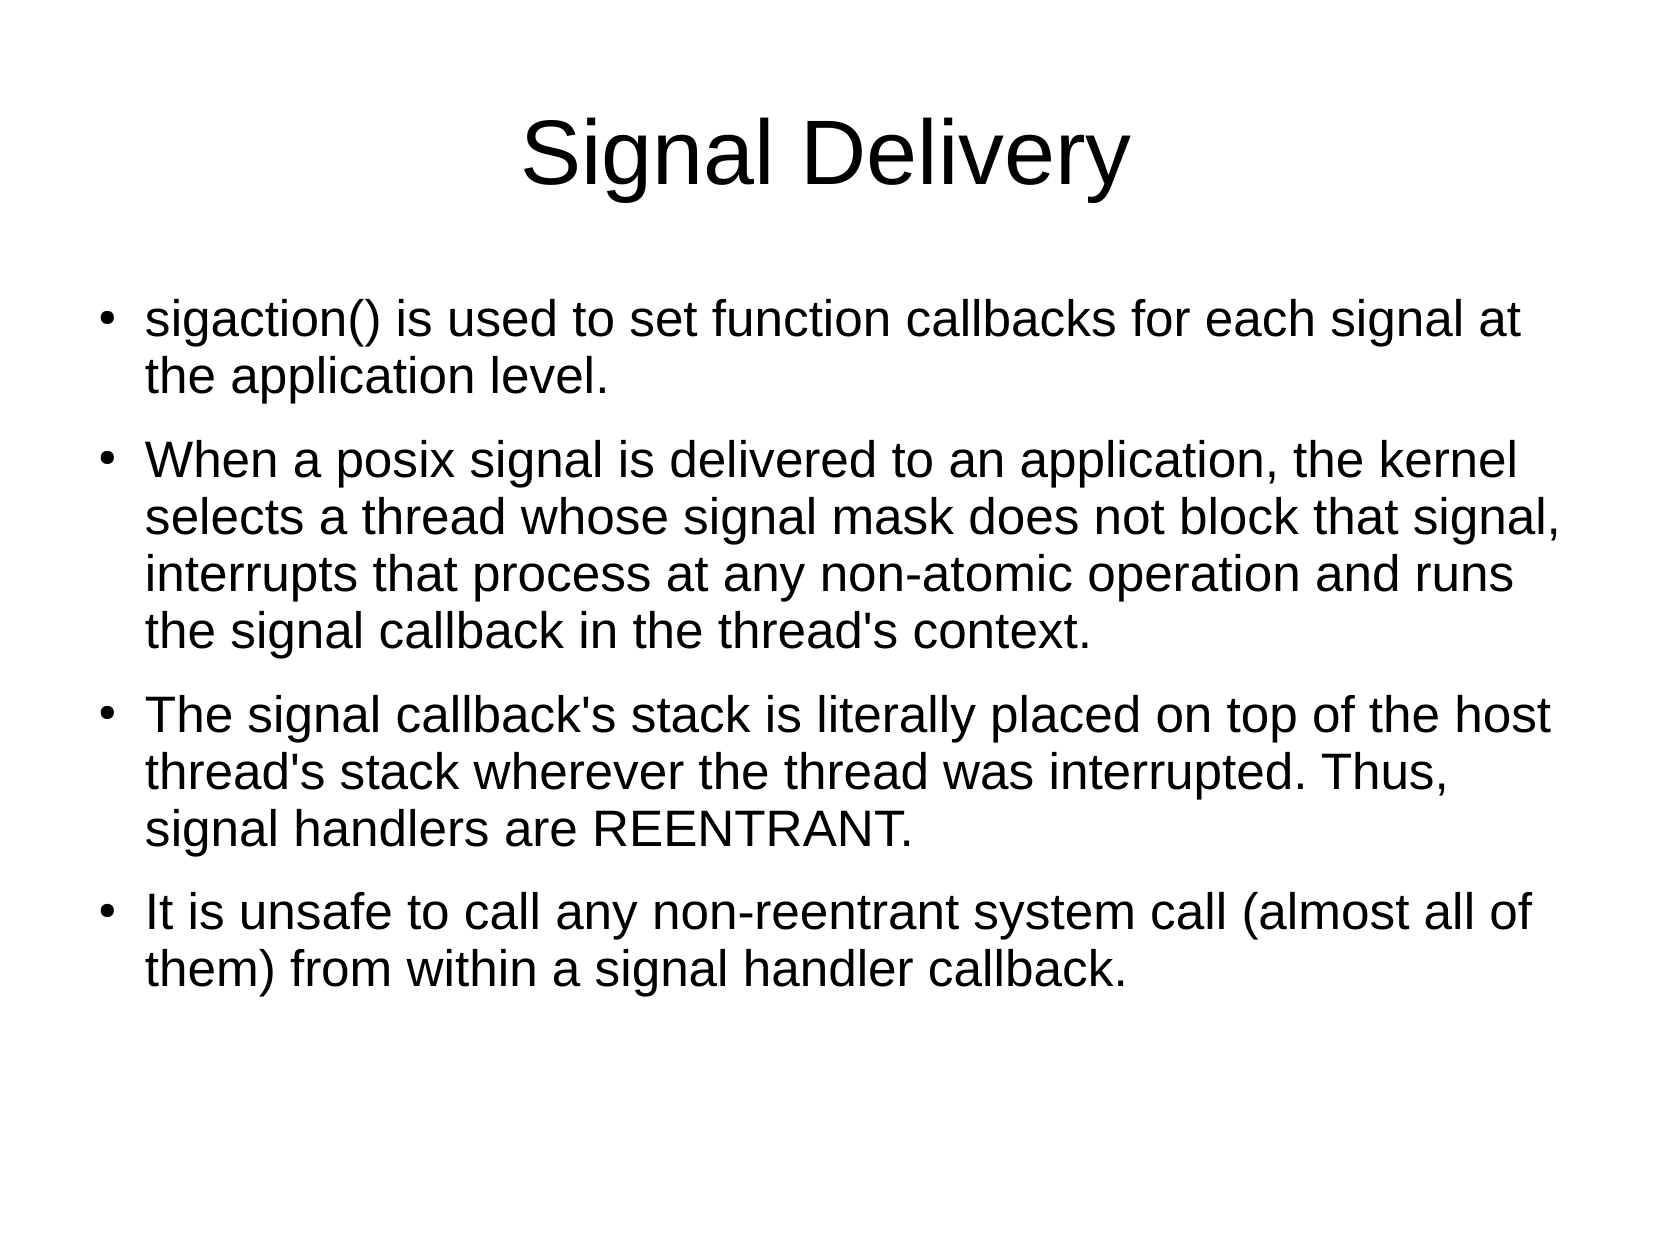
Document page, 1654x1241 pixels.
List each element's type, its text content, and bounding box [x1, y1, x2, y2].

title Signal Delivery [82, 49, 1571, 257]
list sigaction() is used to set function callbacks for each signal at the application level. When a posix signal is delivered to an application, the kernel selects a thread whose signal mask does not block that signal, interrupts that process at any non-atomic operation and runs the signal callback in the thread's context. The signal callback's stack is literally placed on top of the host thread's stack wherever the thread was interrupted. Thus, signal handlers are REENTRANT. It is unsafe to call any non-reentrant system call (almost all of them) from within a signal handler callback. [82, 290, 1571, 1010]
